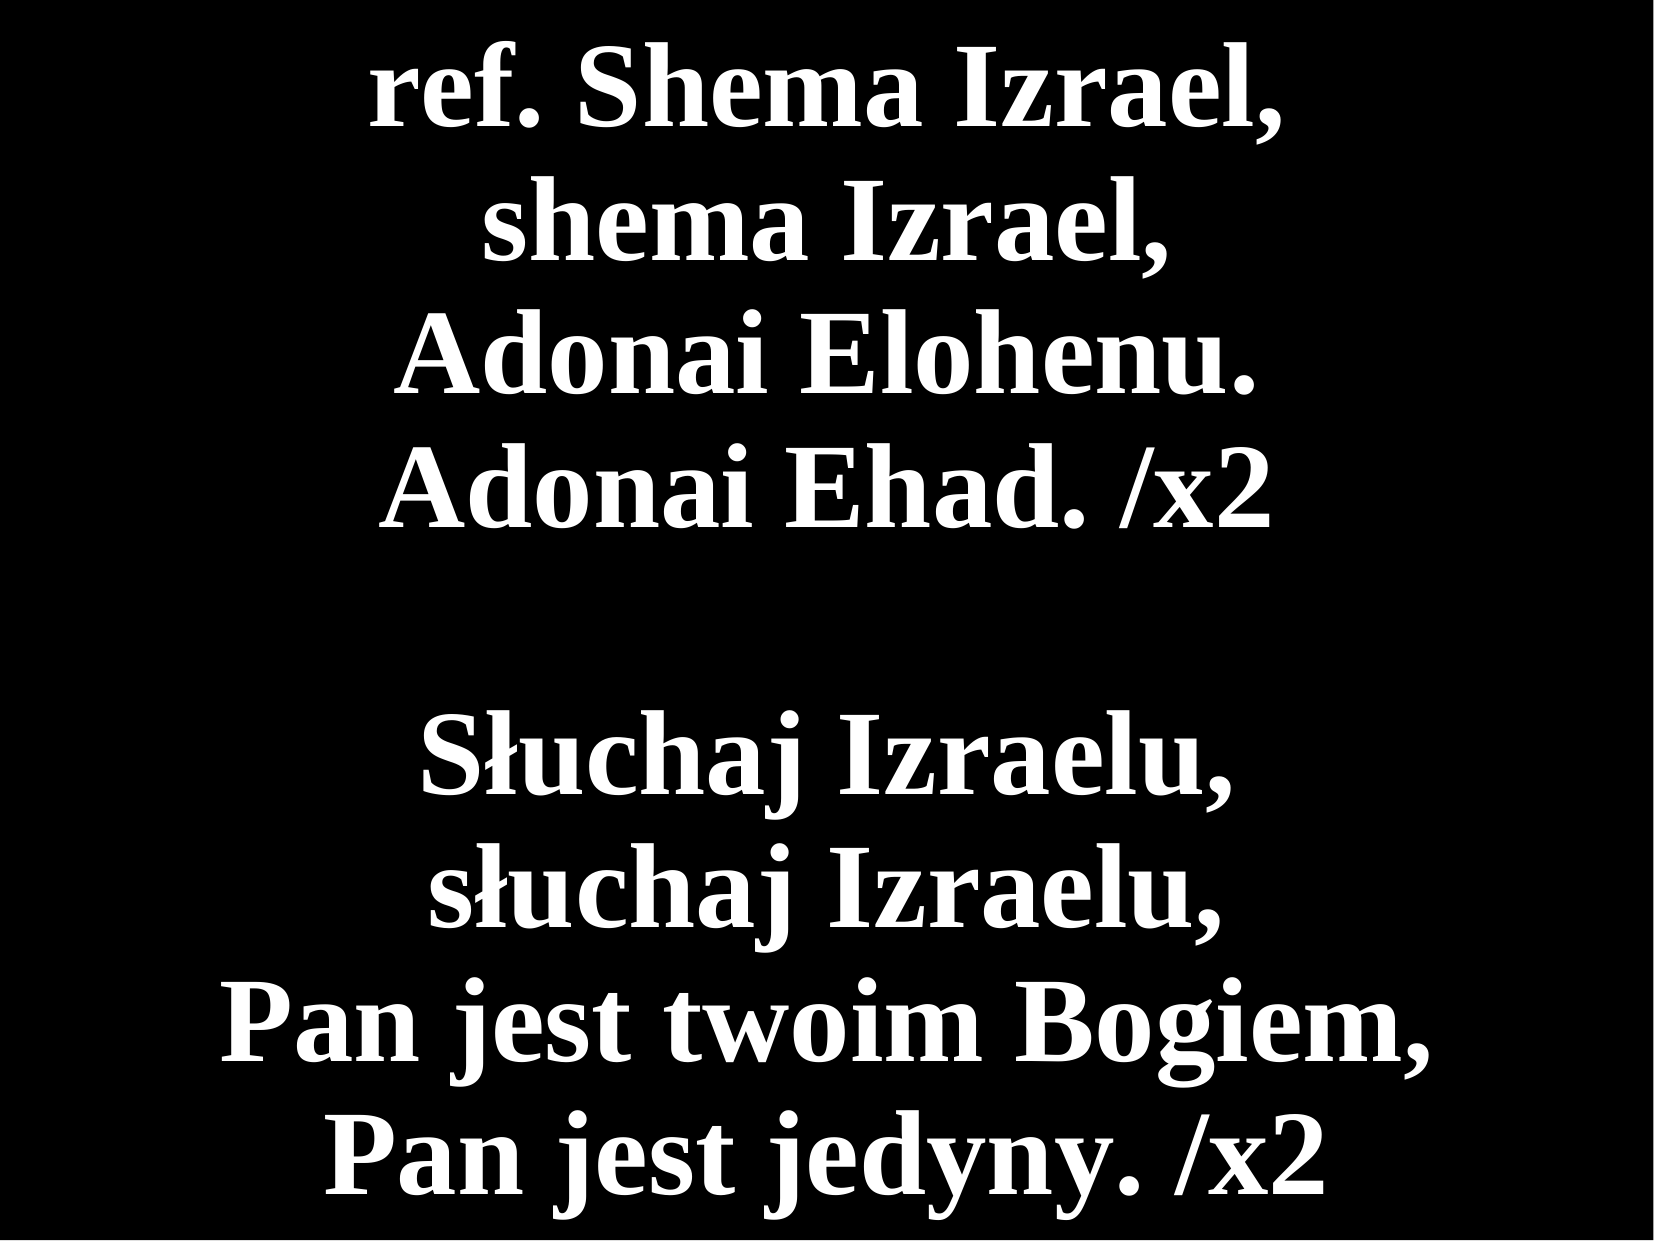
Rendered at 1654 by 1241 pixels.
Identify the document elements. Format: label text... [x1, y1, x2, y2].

title ref. Shema Izrael, shema Izrael, Adonai Elohenu. Adonai Ehad. /x2 Słuchaj Izraelu, słuchaj Izraelu, Pan jest twoim Bogiem, Pan jest jedyny. /x2 [0, 0, 1654, 1241]
